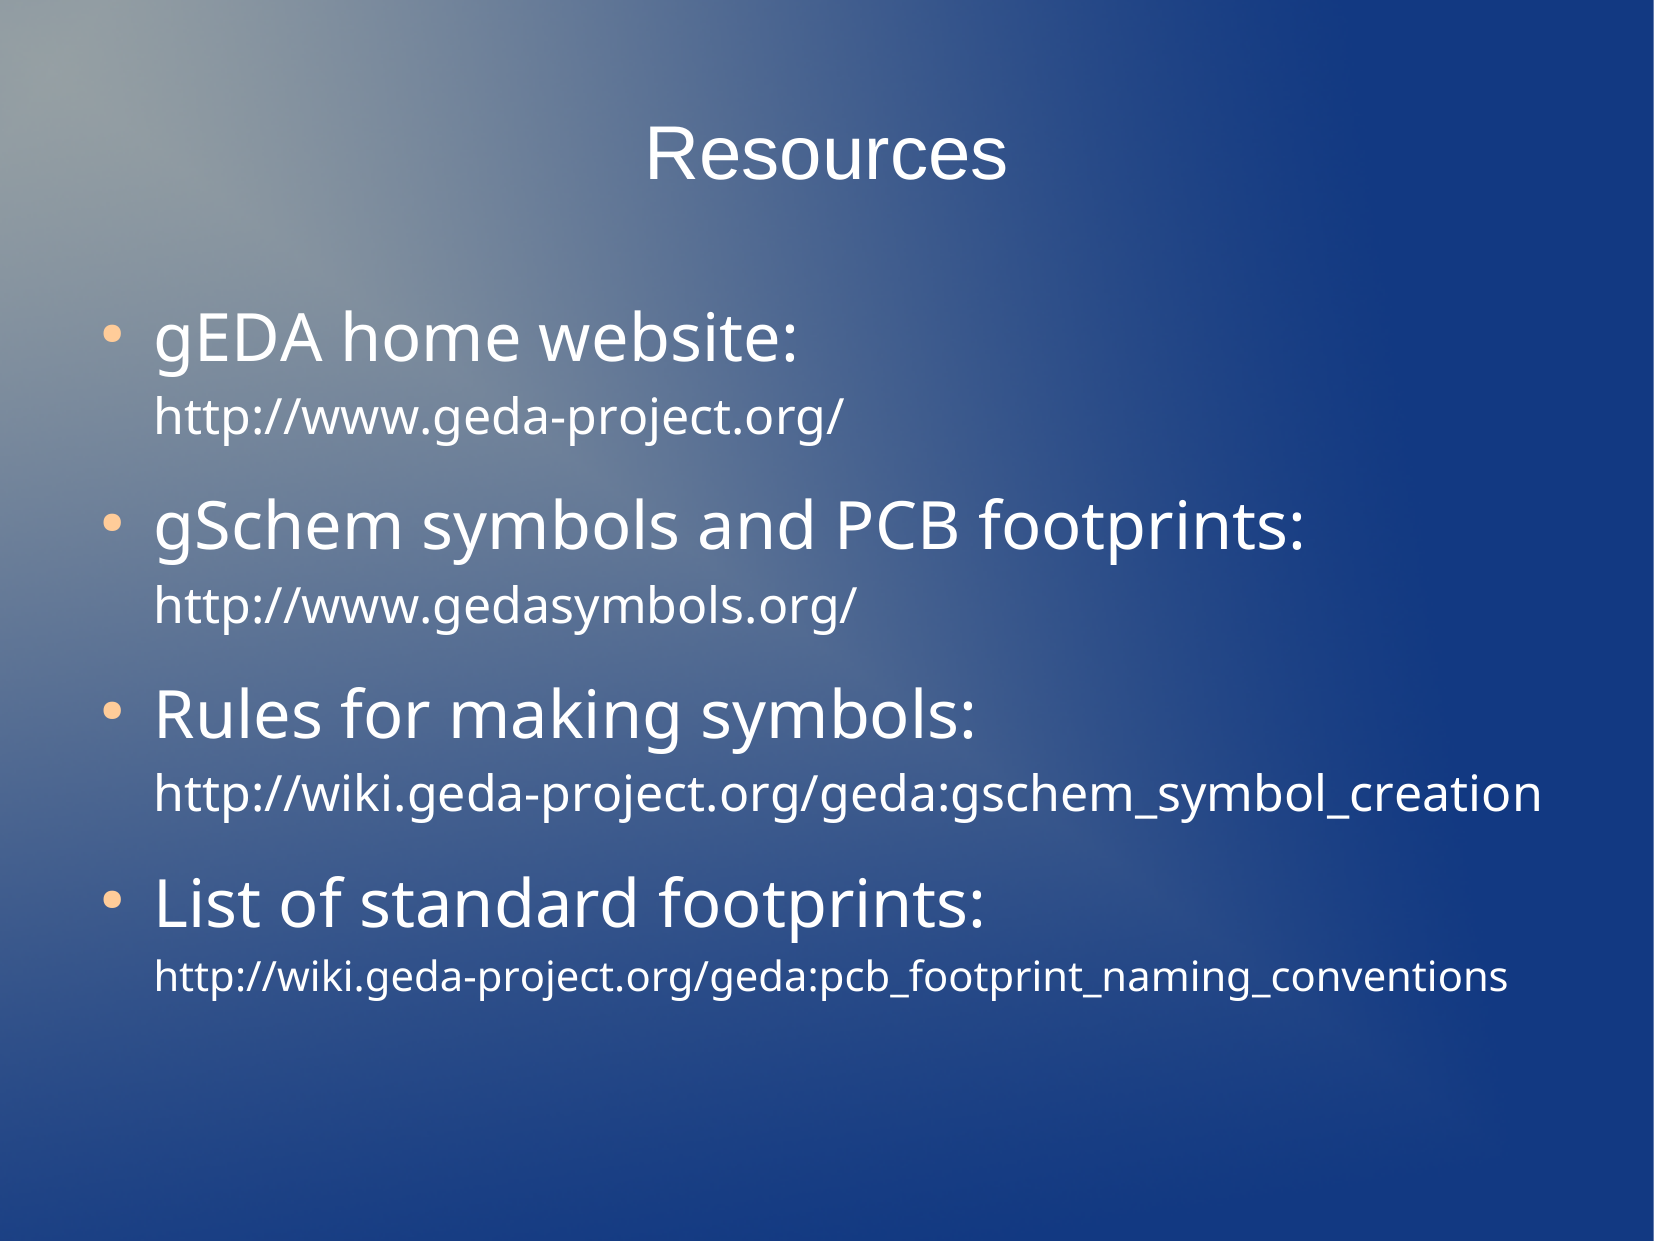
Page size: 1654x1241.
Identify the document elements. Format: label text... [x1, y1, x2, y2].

list gEDA home website: http://www.geda-project.org/ gSchem symbols and PCB footprints: http://www.gedasymbols.org/ Rules for making symbols: http://wiki.geda-project.org/geda:gschem_symbol_creation List of standard footprints: http://wiki.geda-project.org/geda:pcb_footprint_naming_conventions [82, 290, 1571, 1010]
picture [0, 0, 1654, 1241]
title Resources [82, 49, 1571, 257]
